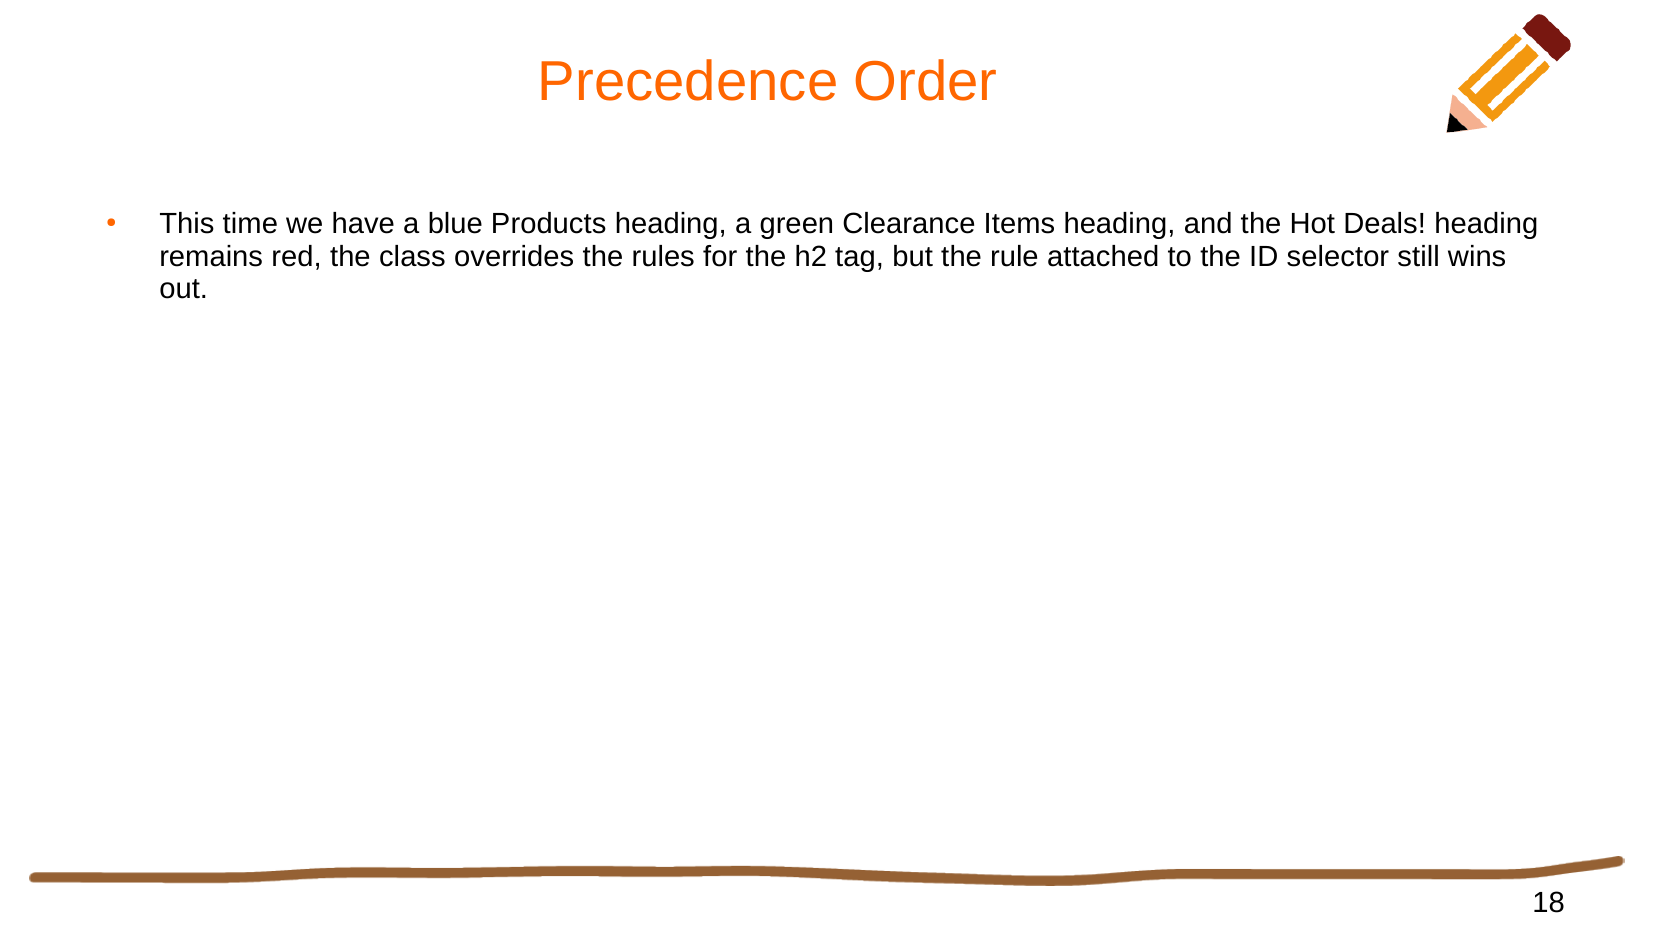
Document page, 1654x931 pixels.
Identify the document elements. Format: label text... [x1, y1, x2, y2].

list This time we have a blue Products heading, a green Clearance Items heading, and the Hot Deals! heading remains red, the class overrides the rules for the h2 tag, but the rule attached to the ID selector still wins out. [88, 206, 1565, 857]
title Precedence Order [88, 29, 1447, 133]
picture [29, 856, 1625, 886]
picture [1446, 14, 1571, 133]
